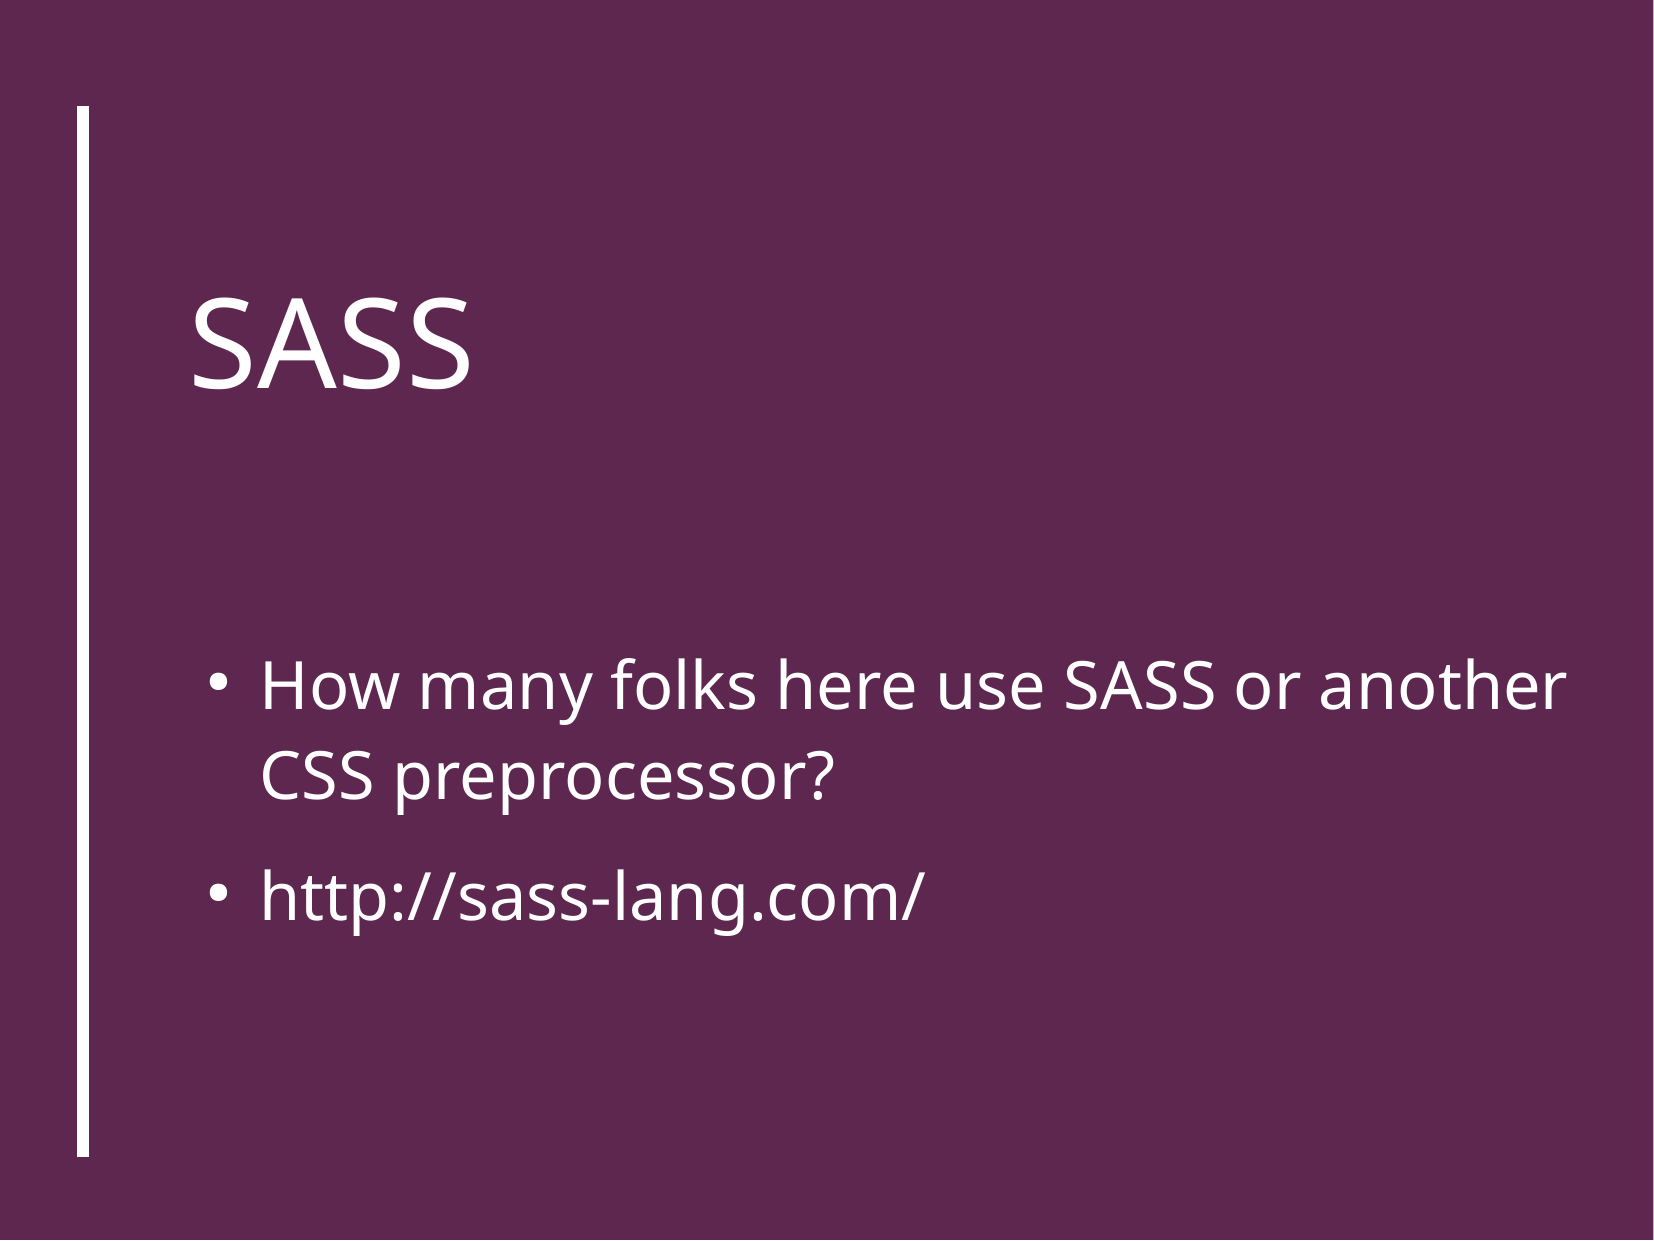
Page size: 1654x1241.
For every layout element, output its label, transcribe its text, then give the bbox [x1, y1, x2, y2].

list How many folks here use SASS or another CSS preprocessor? http://sass-lang.com/ [188, 637, 1571, 1158]
title SASS [188, 236, 1571, 444]
